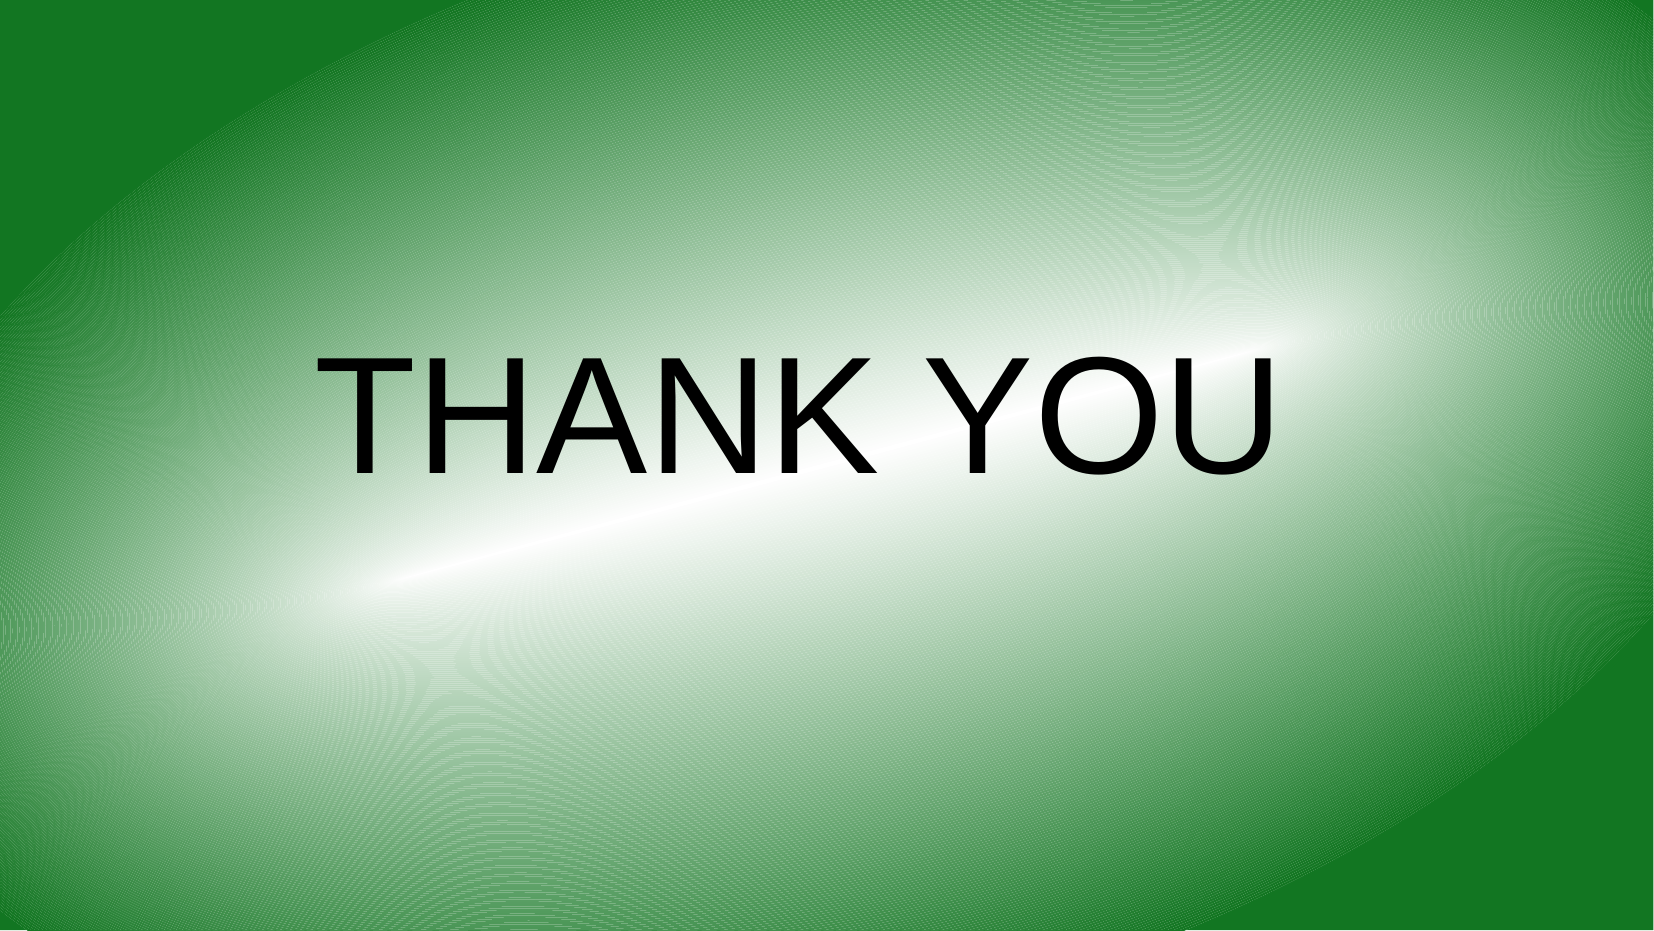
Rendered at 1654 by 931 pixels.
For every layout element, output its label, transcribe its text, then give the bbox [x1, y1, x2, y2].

text_box THANK YOU [299, 314, 1350, 567]
